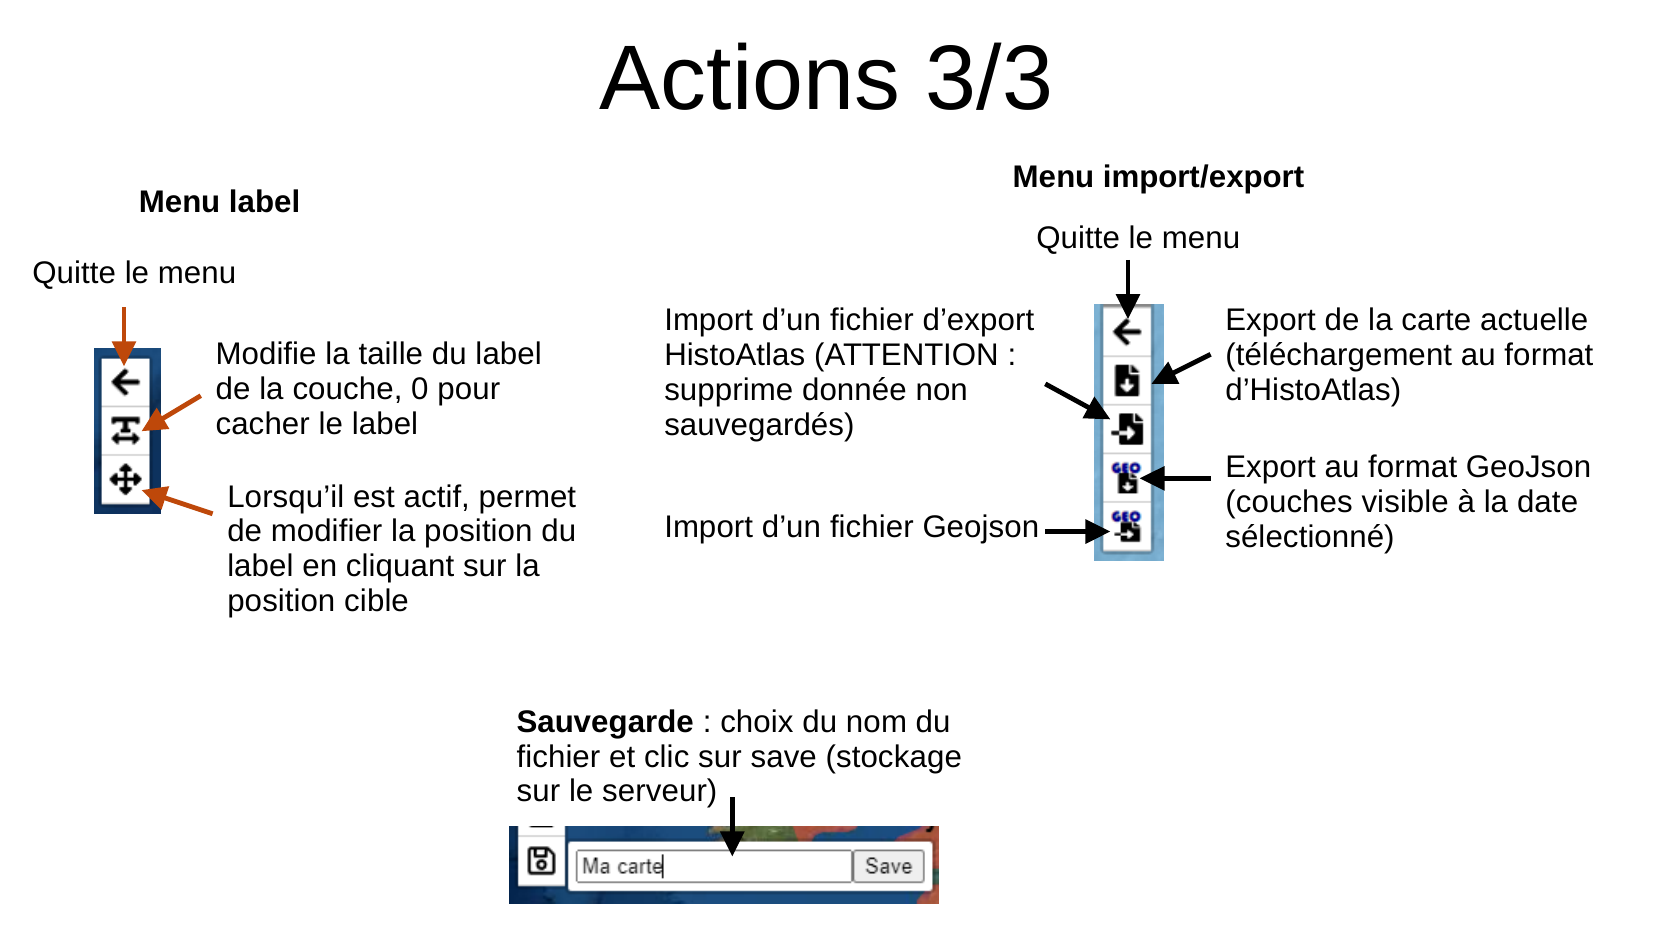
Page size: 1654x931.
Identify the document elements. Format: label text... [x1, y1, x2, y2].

text_box Export au format GeoJson (couches visible à la date sélectionné) [1210, 442, 1654, 562]
text_box Quitte le menu [17, 248, 367, 308]
text_box Menu import/export [998, 151, 1323, 237]
text_box Menu label [124, 177, 361, 249]
title Actions 3/3 [82, 0, 1571, 156]
text_box Import d’un fichier Geojson [649, 501, 1087, 562]
picture [1094, 304, 1164, 562]
text_box Import d’un fichier d’export HistoAtlas (ATTENTION : supprime donnée non sauvegardés) [649, 295, 1087, 484]
text_box Sauvegarde : choix du nom du fichier et clic sur save (stockage sur le serveur) [501, 696, 1016, 851]
text_box Lorsqu’il est actif, permet de modifier la position du label en cliquant sur la position cible [212, 471, 626, 626]
picture [94, 348, 161, 514]
picture [509, 851, 939, 904]
text_box Modifie la taille du label de la couche, 0 pour cacher le label [200, 329, 597, 449]
text_box Quitte le menu [1021, 212, 1371, 272]
text_box Export de la carte actuelle (téléchargement au format d’HistoAtlas) [1210, 295, 1654, 415]
